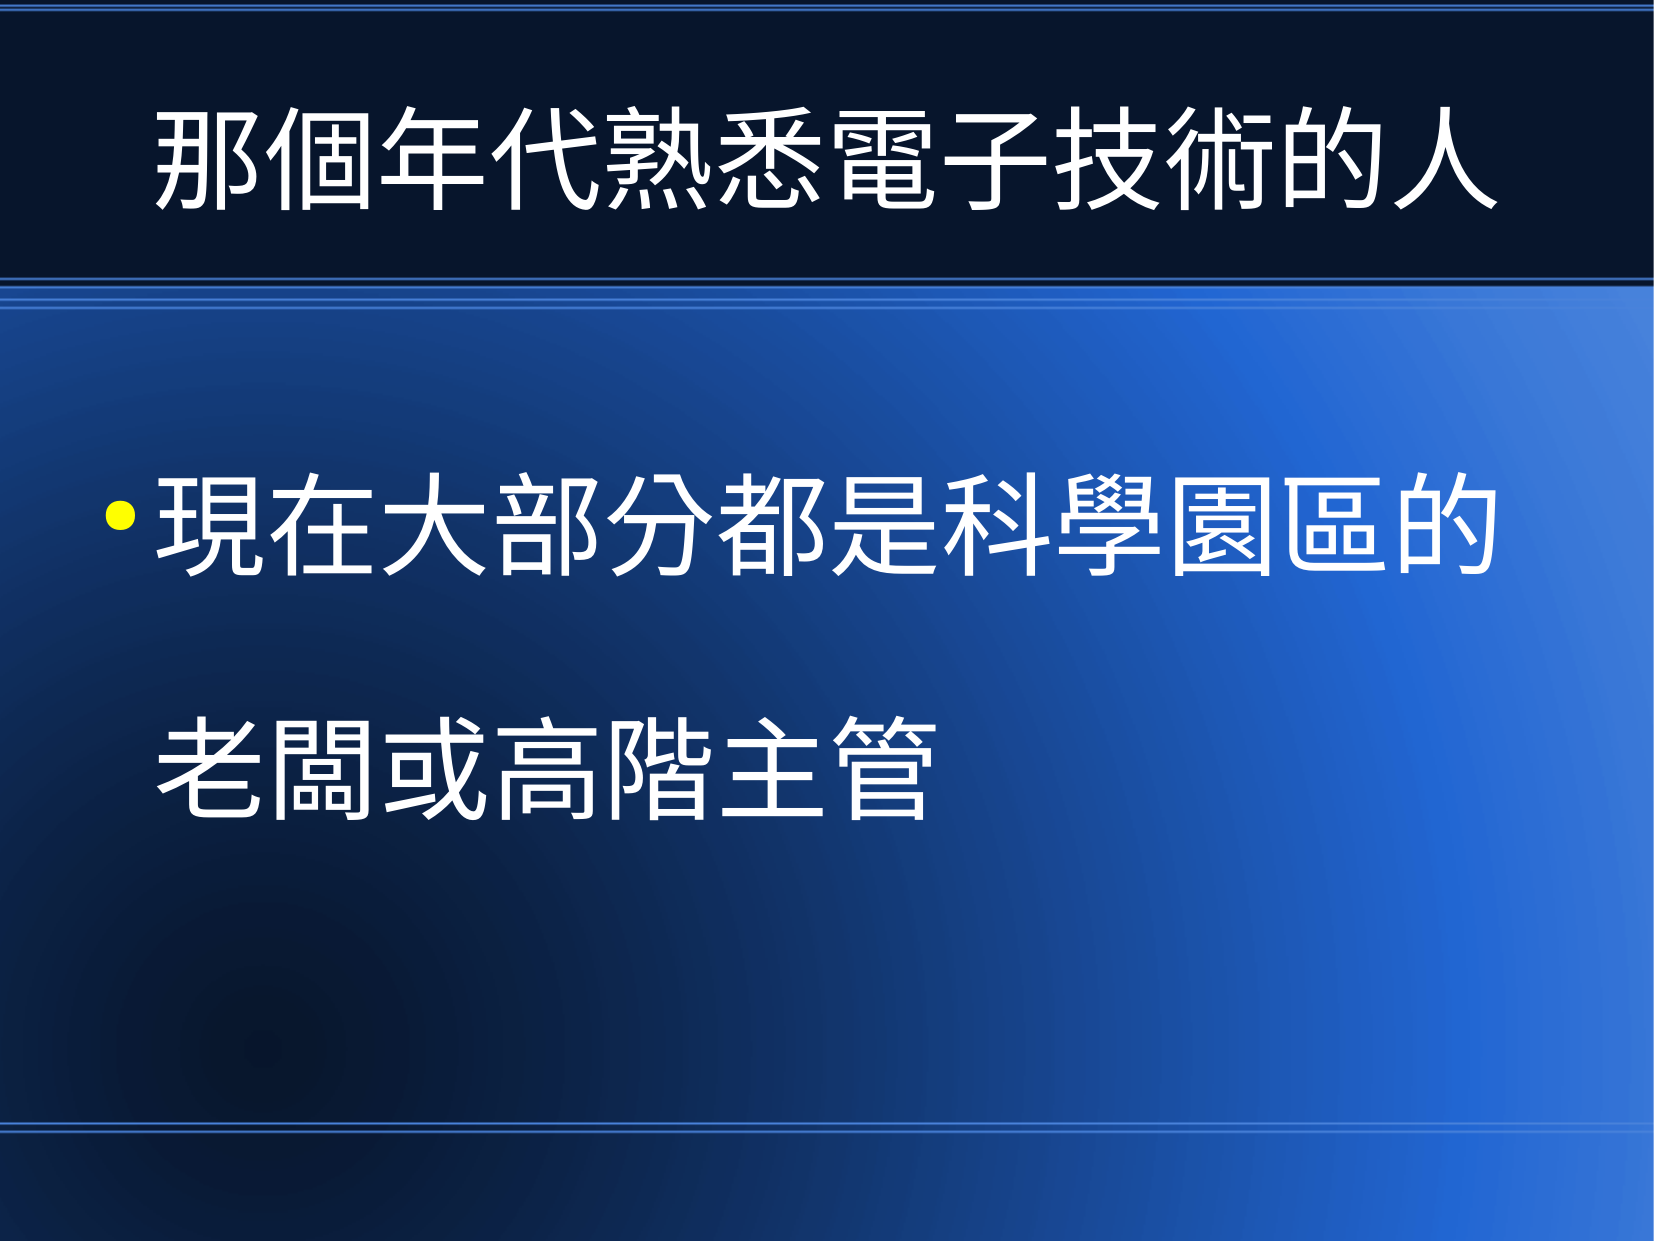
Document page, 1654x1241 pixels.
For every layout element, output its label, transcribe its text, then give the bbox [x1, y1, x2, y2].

list 現在大部分都是科學園區的老闆或高階主管 [82, 355, 1571, 1241]
picture [0, 0, 1654, 1241]
title 那個年代熟悉電子技術的人 [82, 49, 1571, 257]
